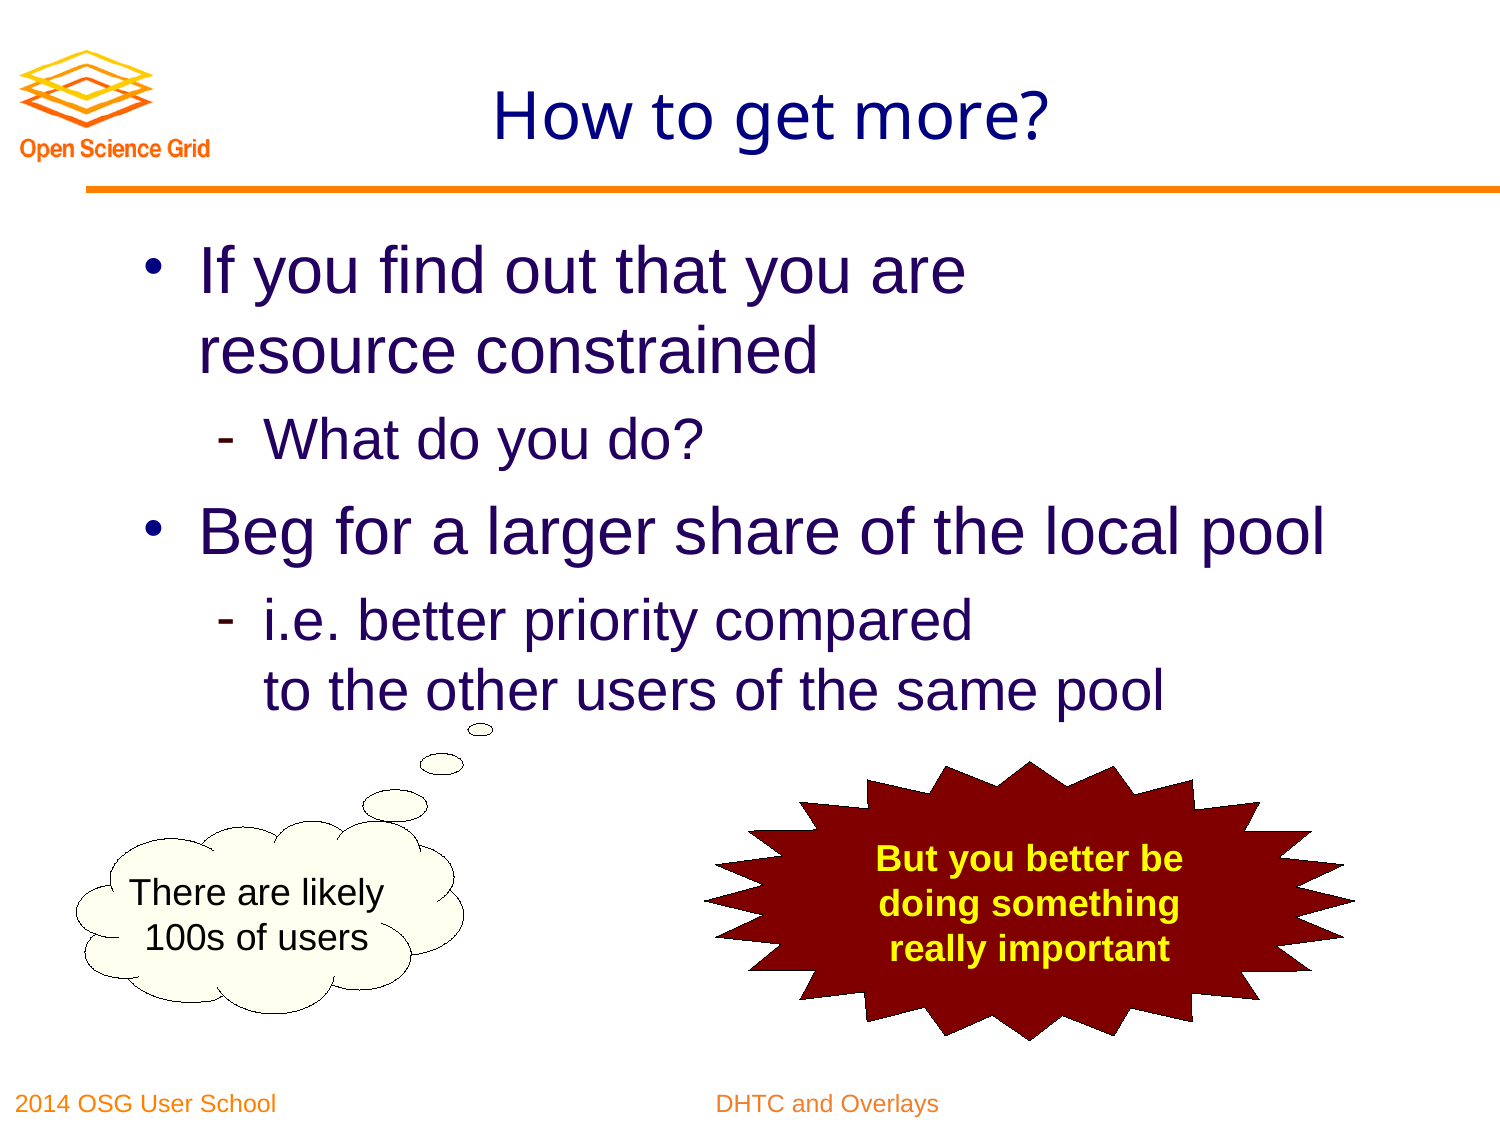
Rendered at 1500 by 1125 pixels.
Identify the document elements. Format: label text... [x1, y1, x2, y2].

list If you find out that you are resource constrained What do you do? Beg for a larger share of the local pool i.e. better priority compared to the other users of the same pool [127, 218, 1403, 872]
text_box There are likely 100s of users [76, 789, 464, 1014]
picture [0, 27, 201, 179]
title How to get more? [201, 18, 1342, 207]
text_box But you better be doing something really important [704, 761, 1355, 1041]
text_box There are likely 100s of users [420, 753, 464, 775]
